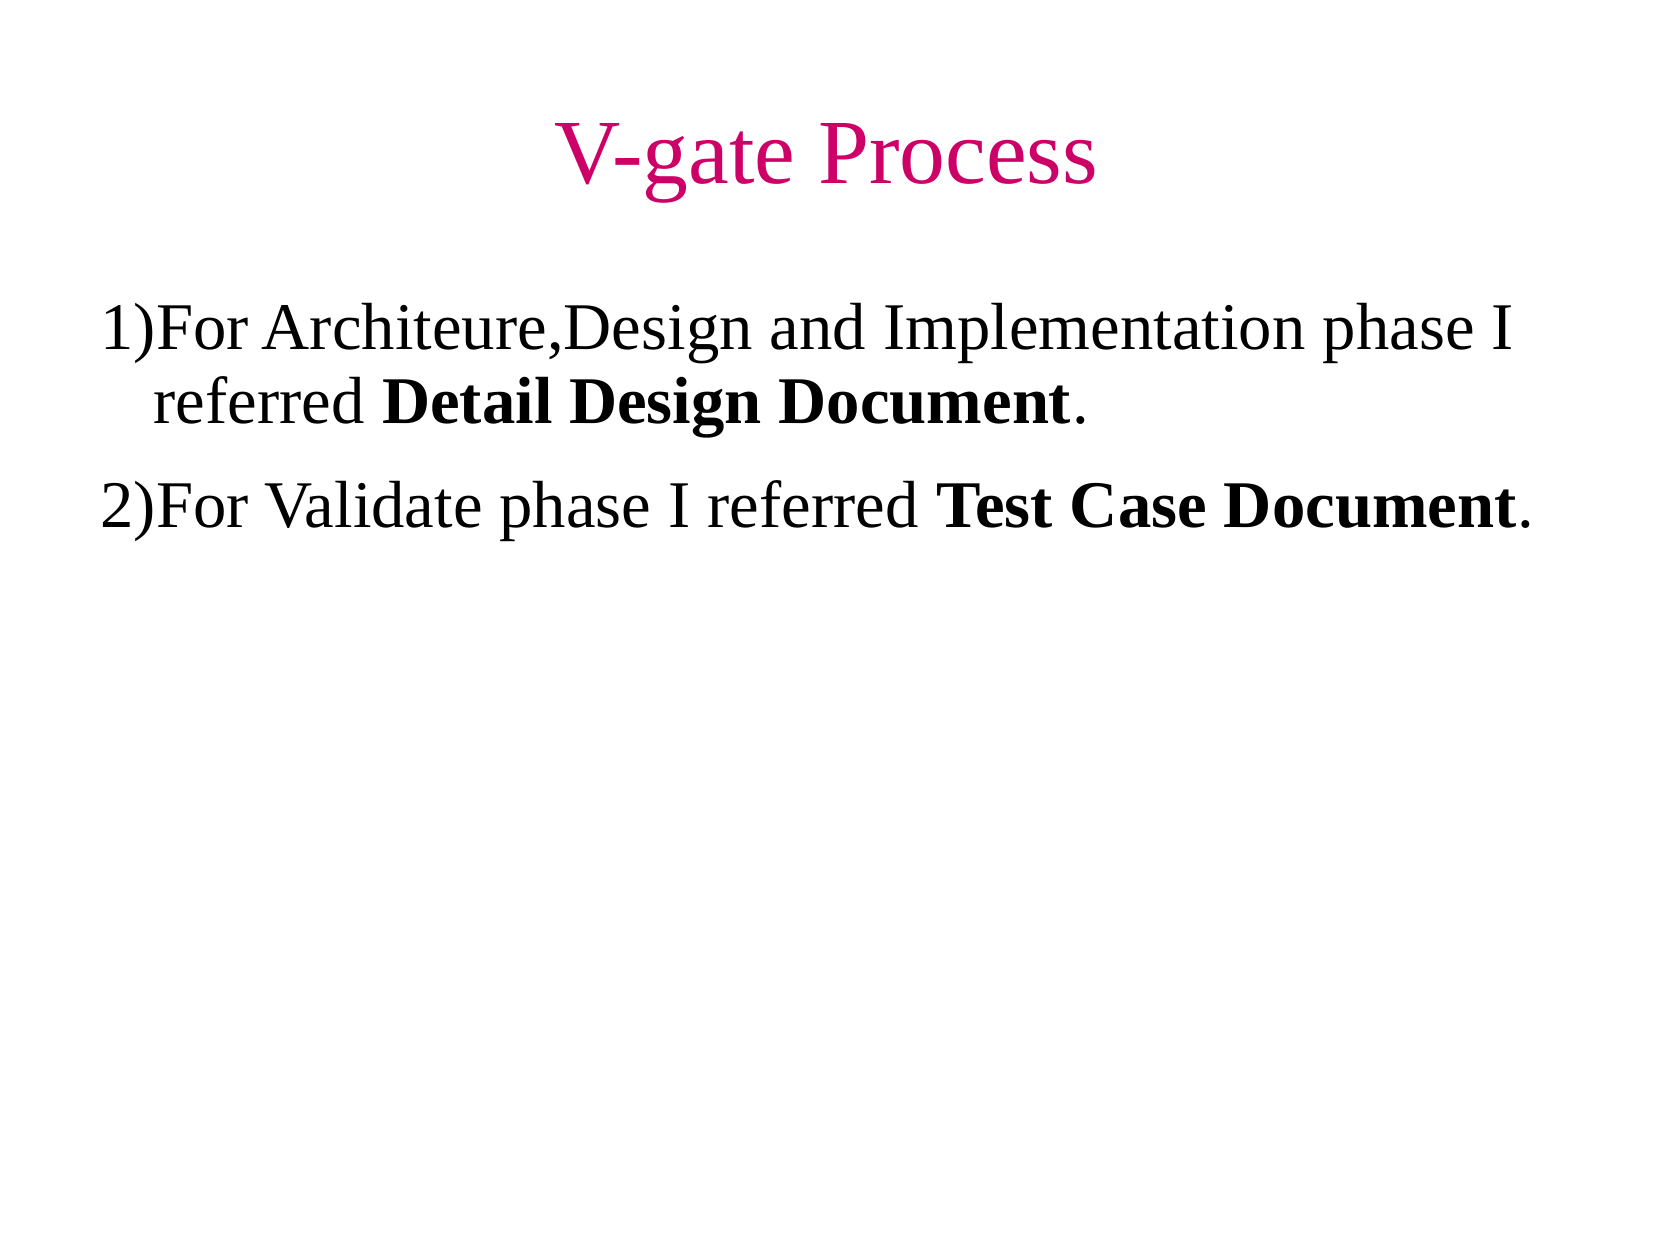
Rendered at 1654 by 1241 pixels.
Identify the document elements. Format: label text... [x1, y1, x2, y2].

list For Architeure,Design and Implementation phase I referred Detail Design Document. For Validate phase I referred Test Case Document. [82, 290, 1571, 1010]
title V-gate Process [82, 49, 1571, 257]
